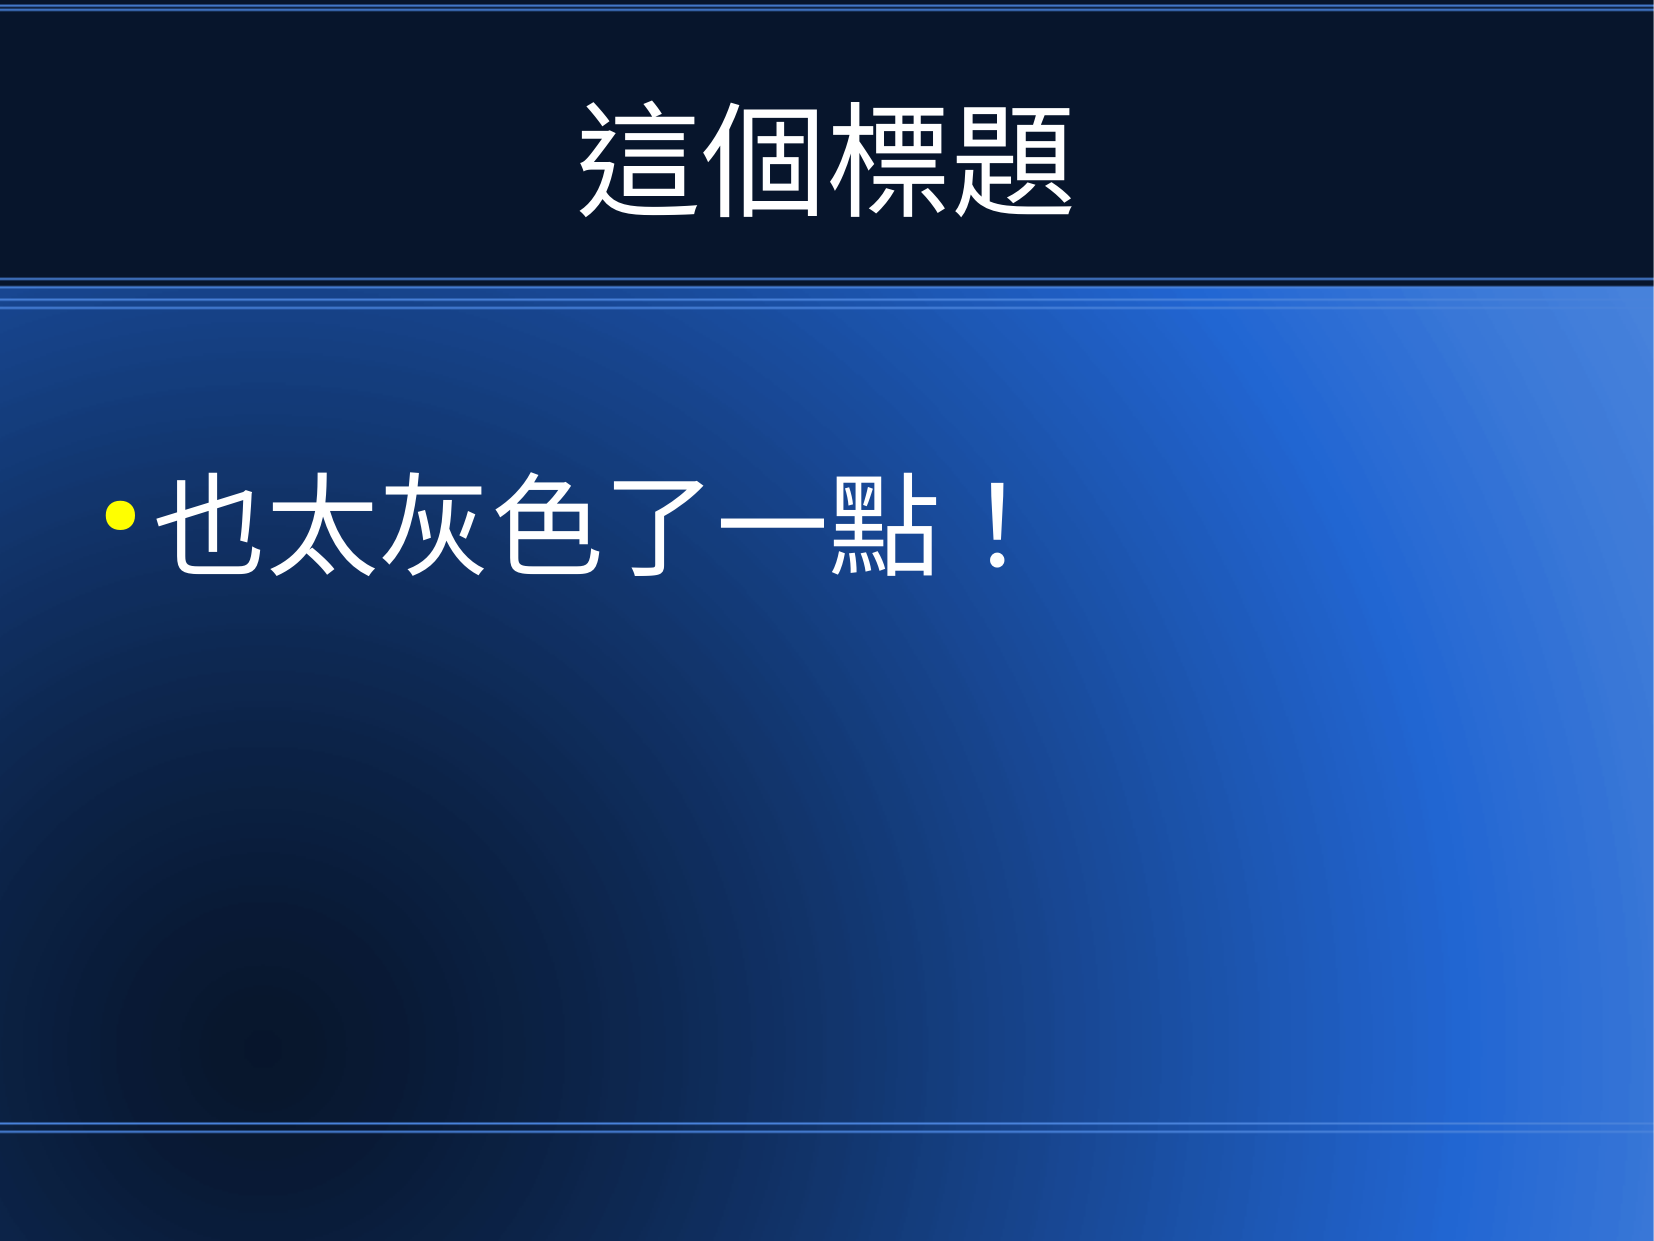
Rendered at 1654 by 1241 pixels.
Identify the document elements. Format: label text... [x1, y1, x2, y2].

list 也太灰色了一點！ [82, 355, 1571, 1241]
picture [0, 0, 1654, 1241]
title 這個標題 [82, 49, 1571, 257]
